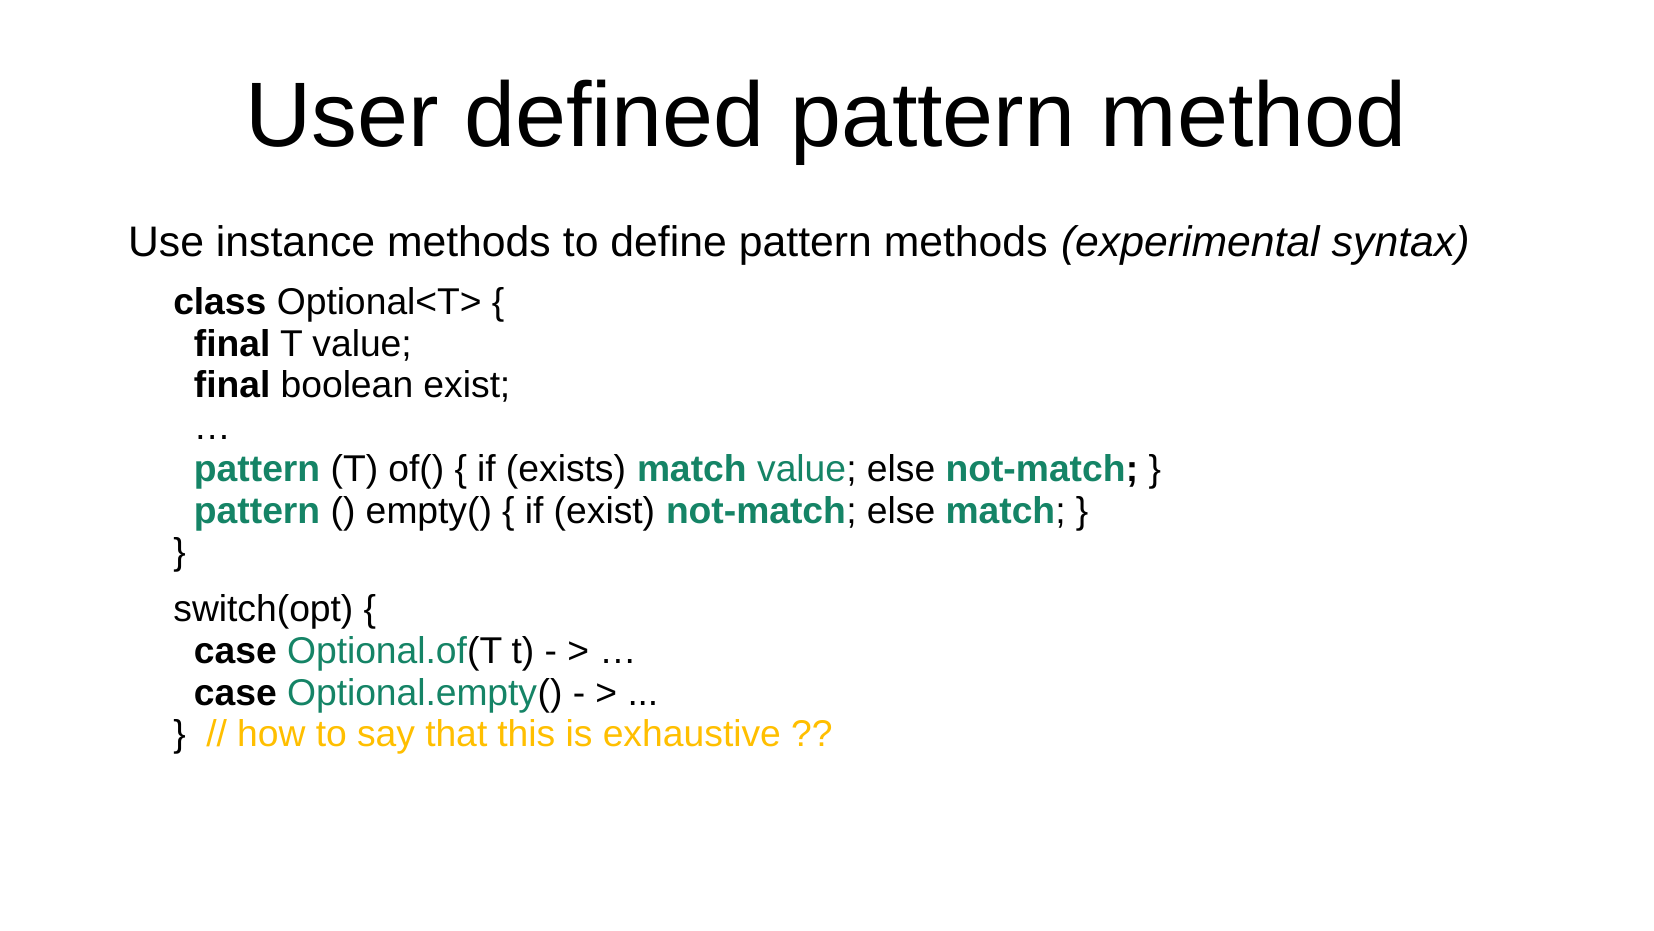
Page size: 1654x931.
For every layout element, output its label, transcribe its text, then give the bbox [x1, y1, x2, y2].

title User defined pattern method [82, 37, 1571, 193]
list Use instance methods to define pattern methods (experimental syntax) class Optional<T> { final T value; final boolean exist; … pattern (T) of() { if (exists) match value; else not-match; } pattern () empty() { if (exist) not-match; else match; } } switch(opt) { case Optional.of(T t) - > … case Optional.empty() - > ... } // how to say that this is exhaustive ?? [82, 217, 1571, 758]
